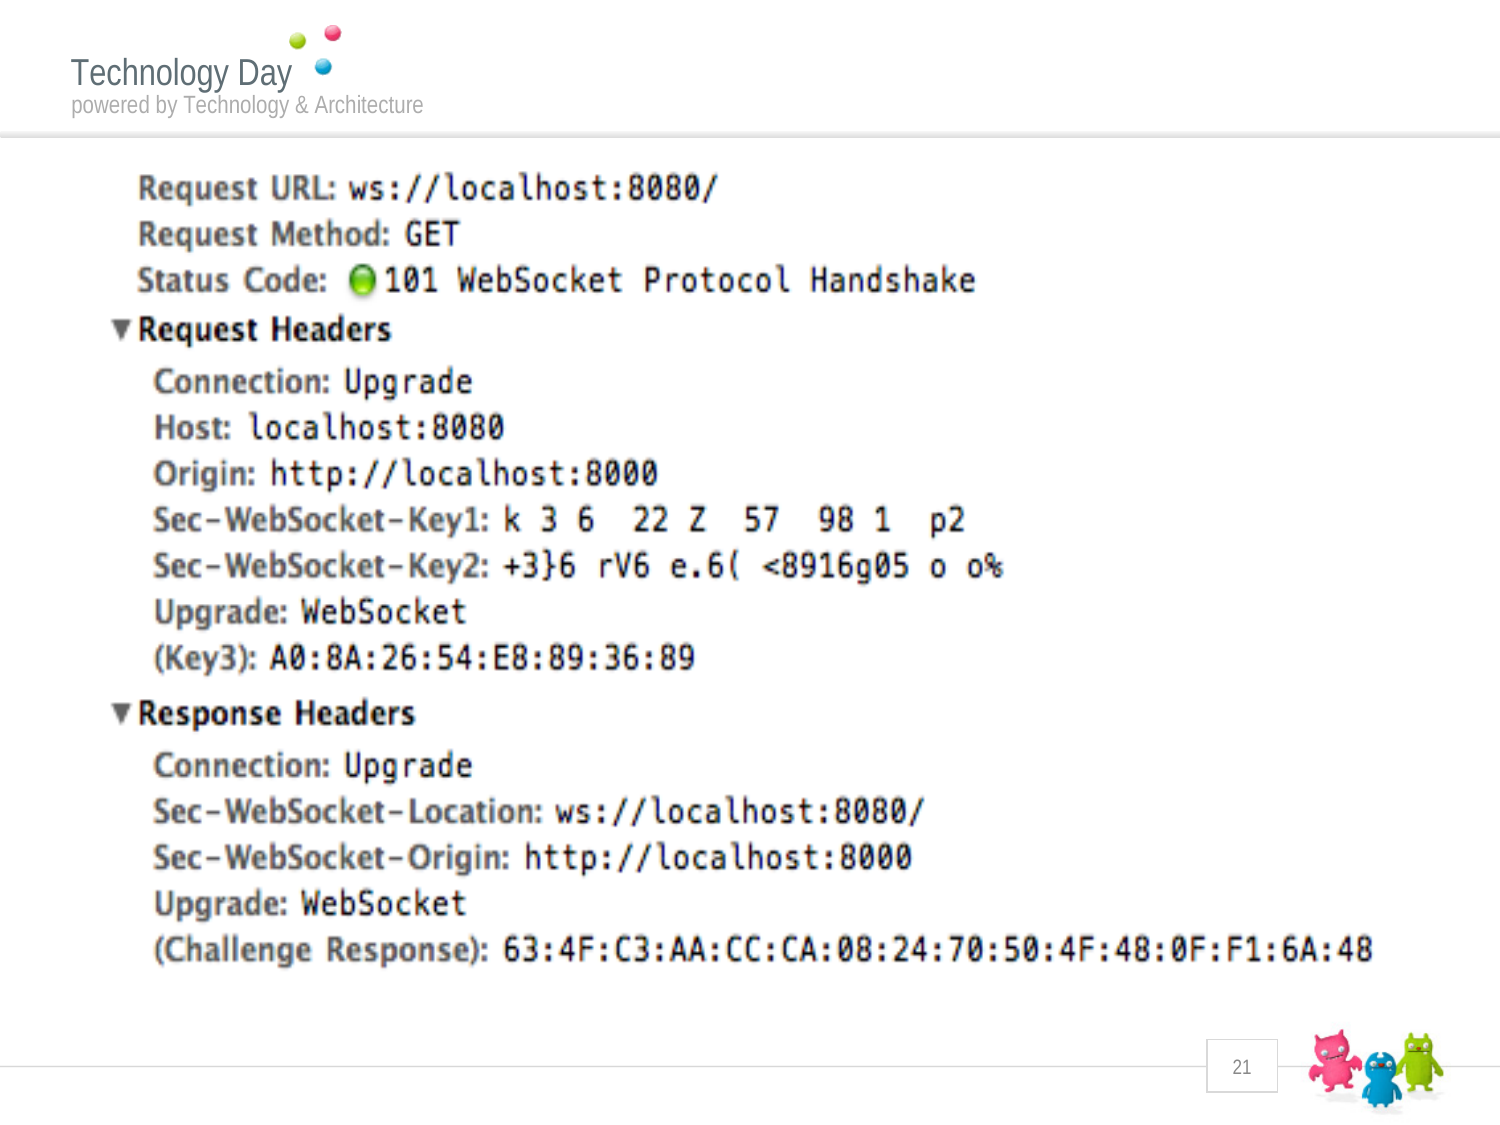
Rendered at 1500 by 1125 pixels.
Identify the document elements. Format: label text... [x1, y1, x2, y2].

picture [104, 167, 1396, 993]
picture [0, 1012, 1500, 1125]
text_box <number> [1206, 1039, 1278, 1093]
